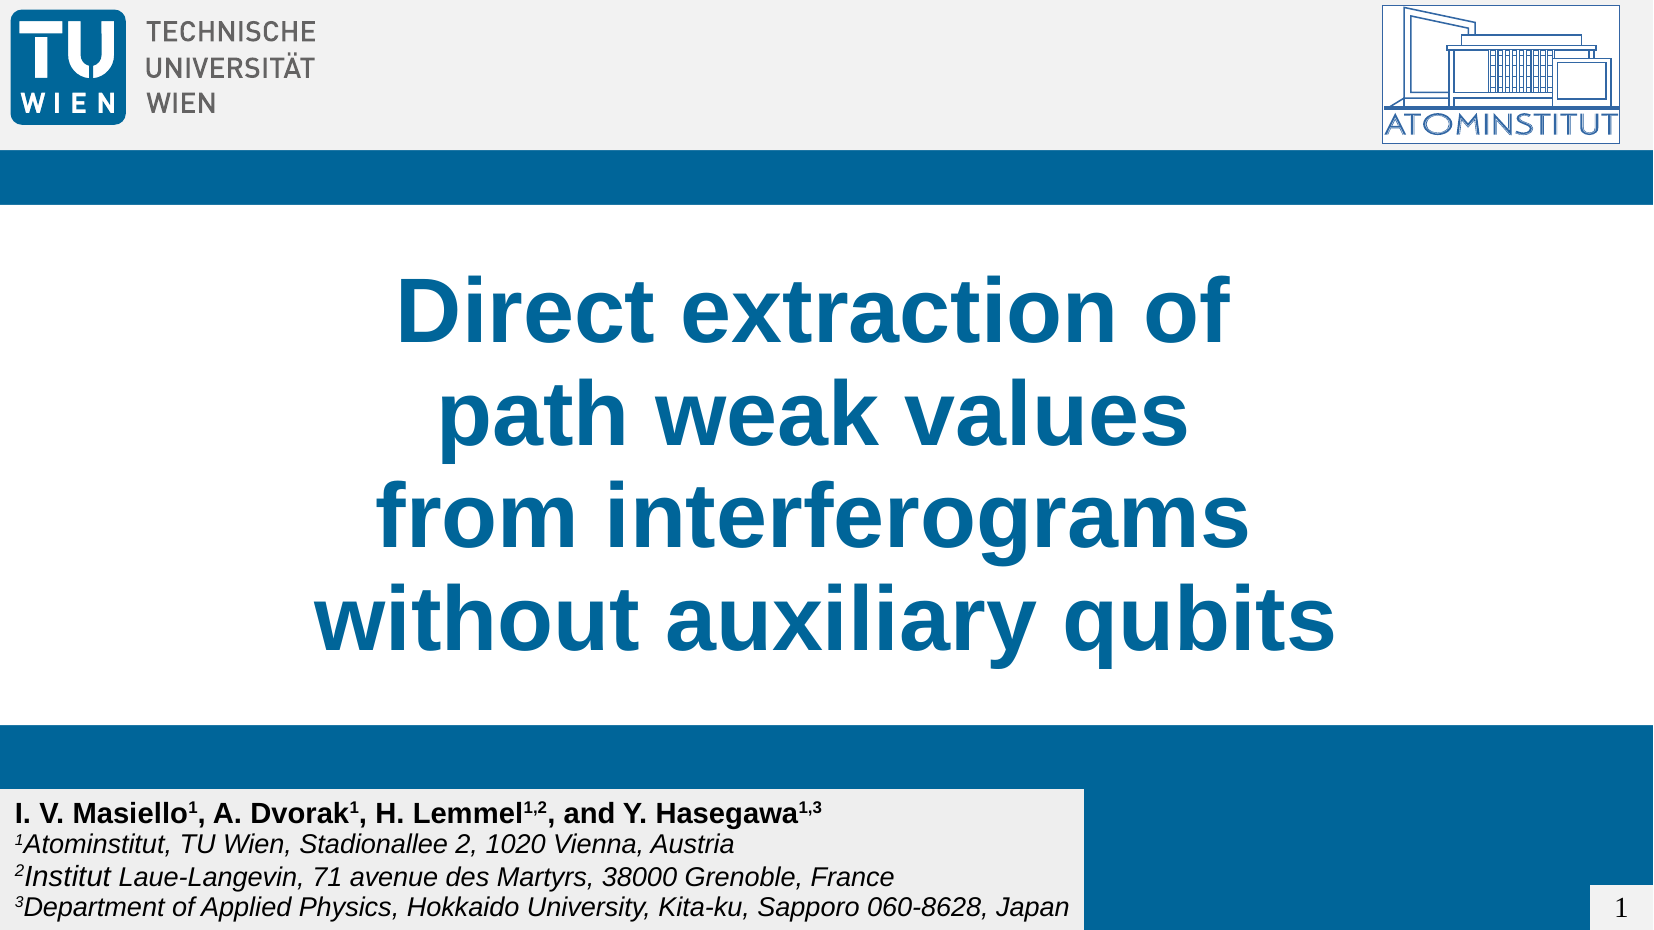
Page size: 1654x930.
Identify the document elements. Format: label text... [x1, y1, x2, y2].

picture [1382, 5, 1620, 144]
text_box I. V. Masiello1, A. Dvorak1, H. Lemmel1,2, and Y. Hasegawa1,3 1Atominstitut, TU Wien, Stadionallee 2, 1020 Vienna, Austria 2Institut Laue-Langevin, 71 avenue des Martyrs, 38000 Grenoble, France 3Department of Applied Physics, Hokkaido University, Kita-ku, Sapporo 060-8628, Japan [0, 789, 1084, 930]
title Direct extraction of path weak values from interferograms without auxiliary qubits [0, 204, 1653, 726]
